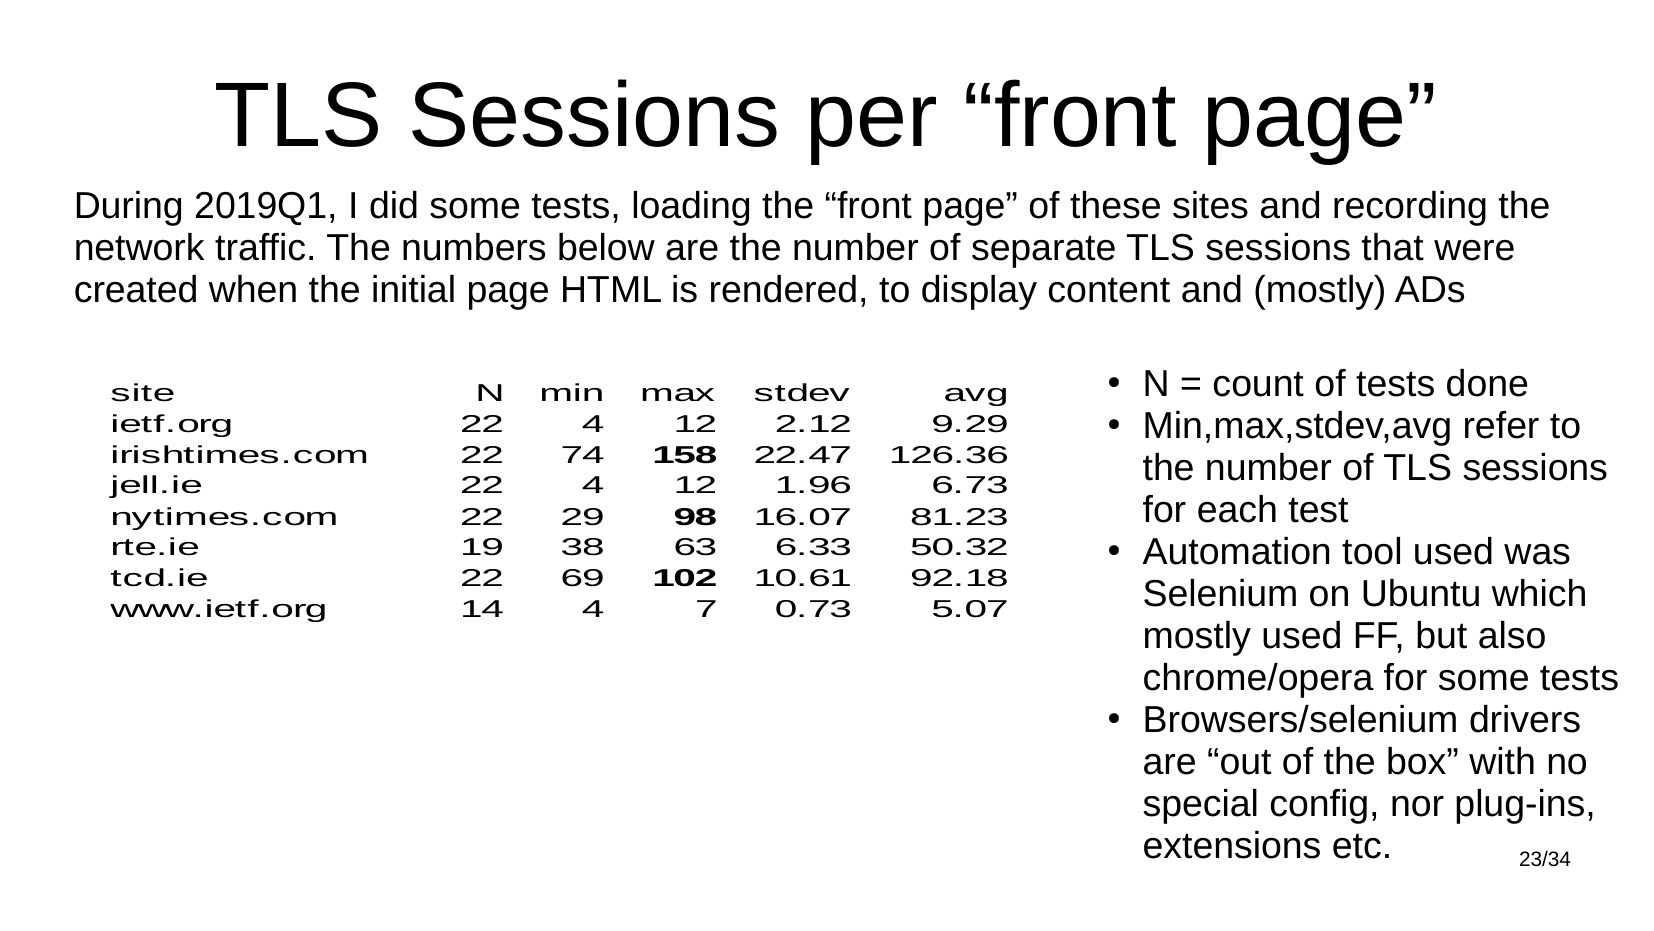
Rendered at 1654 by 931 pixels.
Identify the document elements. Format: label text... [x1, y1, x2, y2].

text_box During 2019Q1, I did some tests, loading the “front page” of these sites and recording the network traffic. The numbers below are the number of separate TLS sessions that were created when the initial page HTML is rendered, to display content and (mostly) ADs [59, 177, 1619, 326]
text_box N = count of tests done Min,max,stdev,avg refer to the number of TLS sessions for each test Automation tool used was Selenium on Ubuntu which mostly used FF, but also chrome/opera for some tests Browsers/selenium drivers are “out of the box” with no special config, nor plug-ins, extensions etc. [1092, 355, 1654, 874]
title TLS Sessions per “front page” [82, 37, 1571, 177]
chart [106, 377, 1016, 876]
